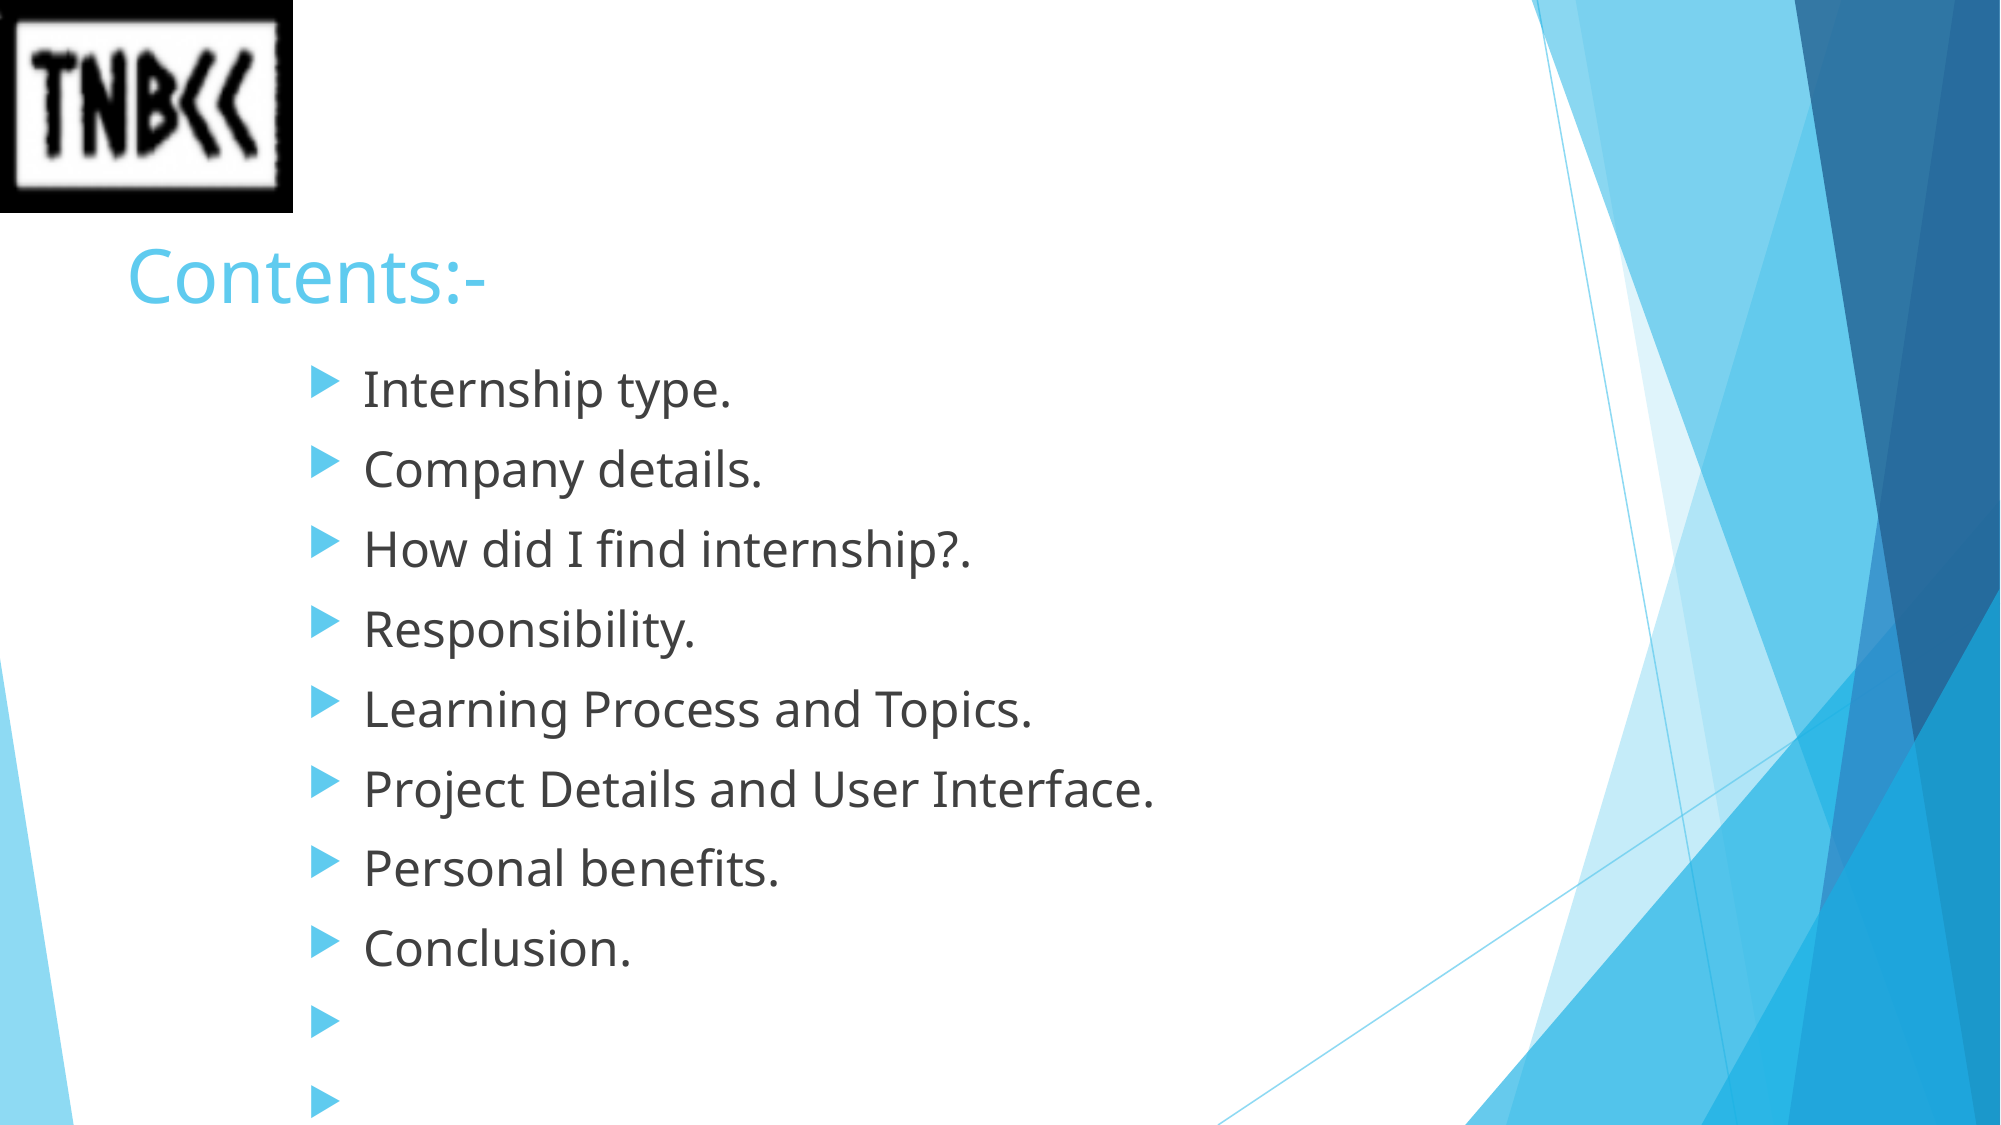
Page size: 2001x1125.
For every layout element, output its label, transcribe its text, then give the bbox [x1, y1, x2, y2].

picture [0, 0, 293, 213]
title Contents:- [111, 220, 1522, 438]
list Internship type. Company details. How did I find internship?. Responsibility. Learning Process and Topics. Project Details and User Interface. Personal benefits. Conclusion. [292, 350, 1704, 987]
